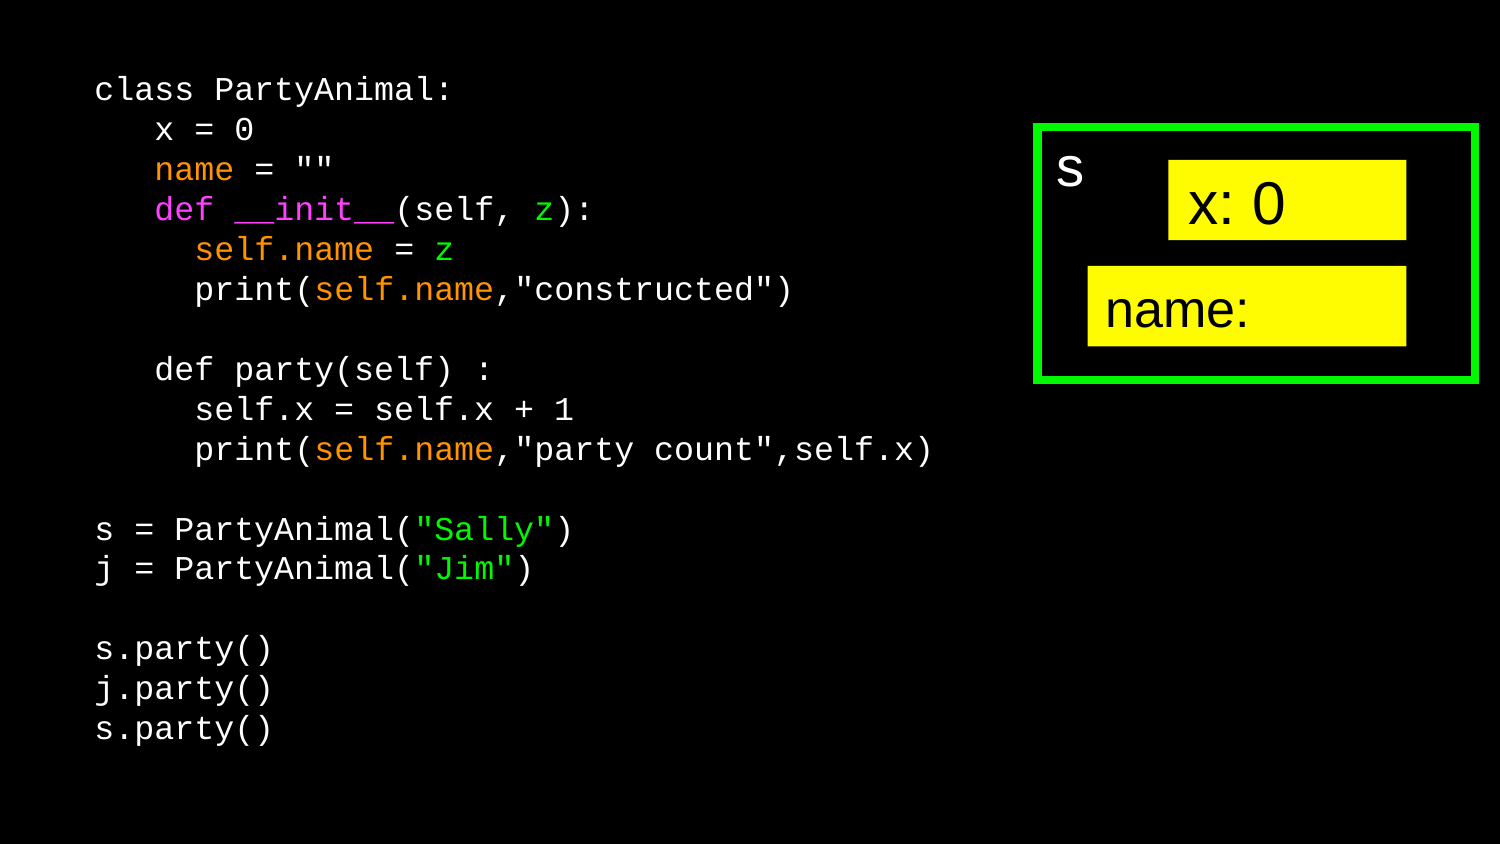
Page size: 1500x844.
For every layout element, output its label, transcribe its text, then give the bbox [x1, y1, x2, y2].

text_box s [1037, 126, 1476, 380]
text_box class PartyAnimal: x = 0 name = "" def __init__(self, z): self.name = z print(self.name,"constructed") def party(self) : self.x = self.x + 1 print(self.name,"party count",self.x) s = PartyAnimal("Sally") j = PartyAnimal("Jim") s.party() j.party() s.party() [90, 28, 1016, 786]
text_box x: 0 [1168, 159, 1407, 241]
text_box name: [1087, 265, 1407, 347]
